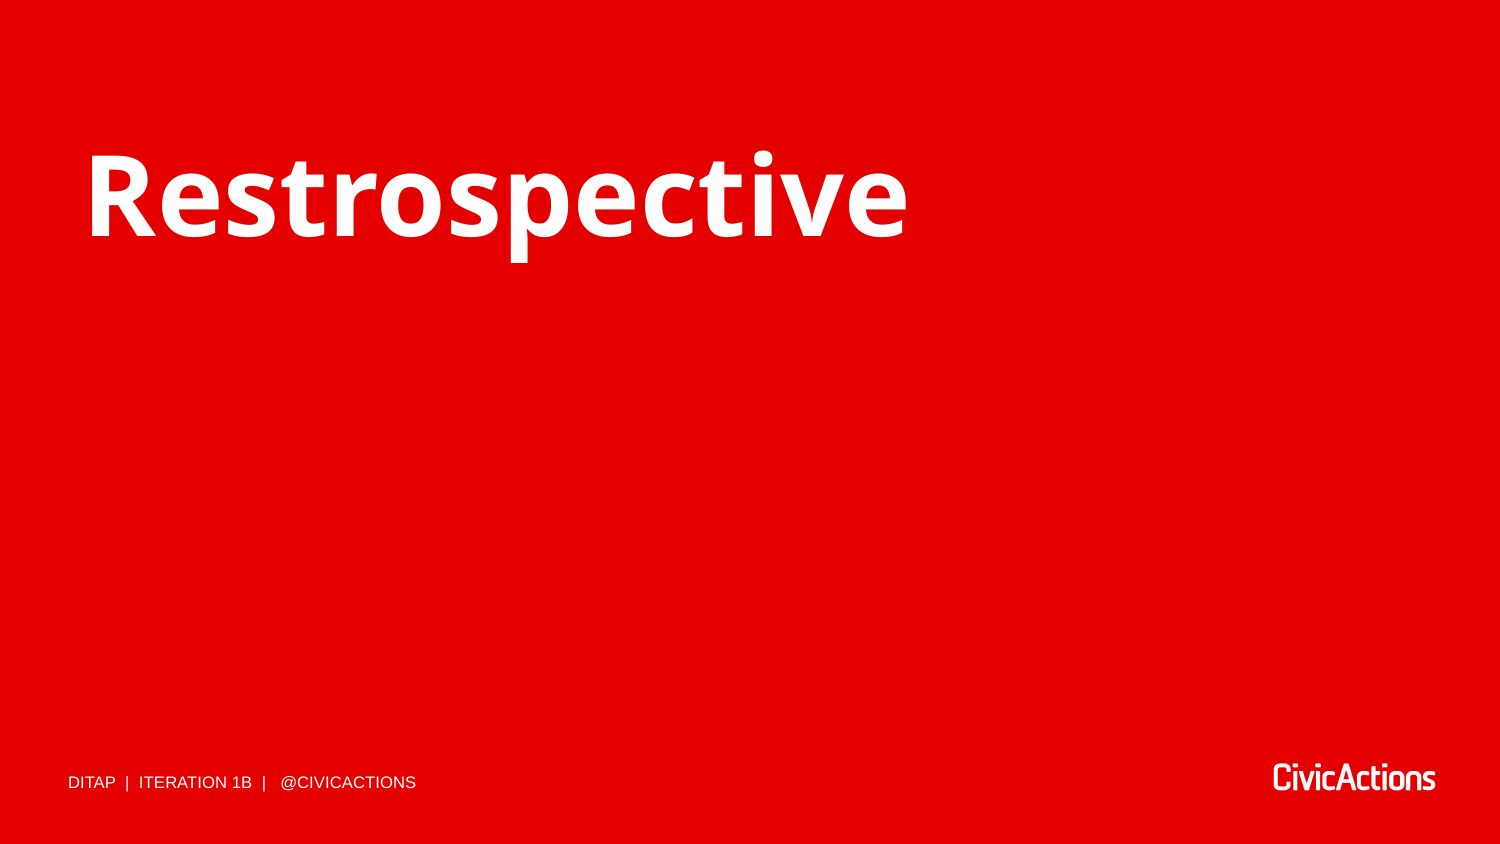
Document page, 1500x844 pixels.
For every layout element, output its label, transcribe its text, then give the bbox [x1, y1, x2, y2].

title Restrospective [73, 114, 1354, 470]
picture [1271, 758, 1438, 795]
